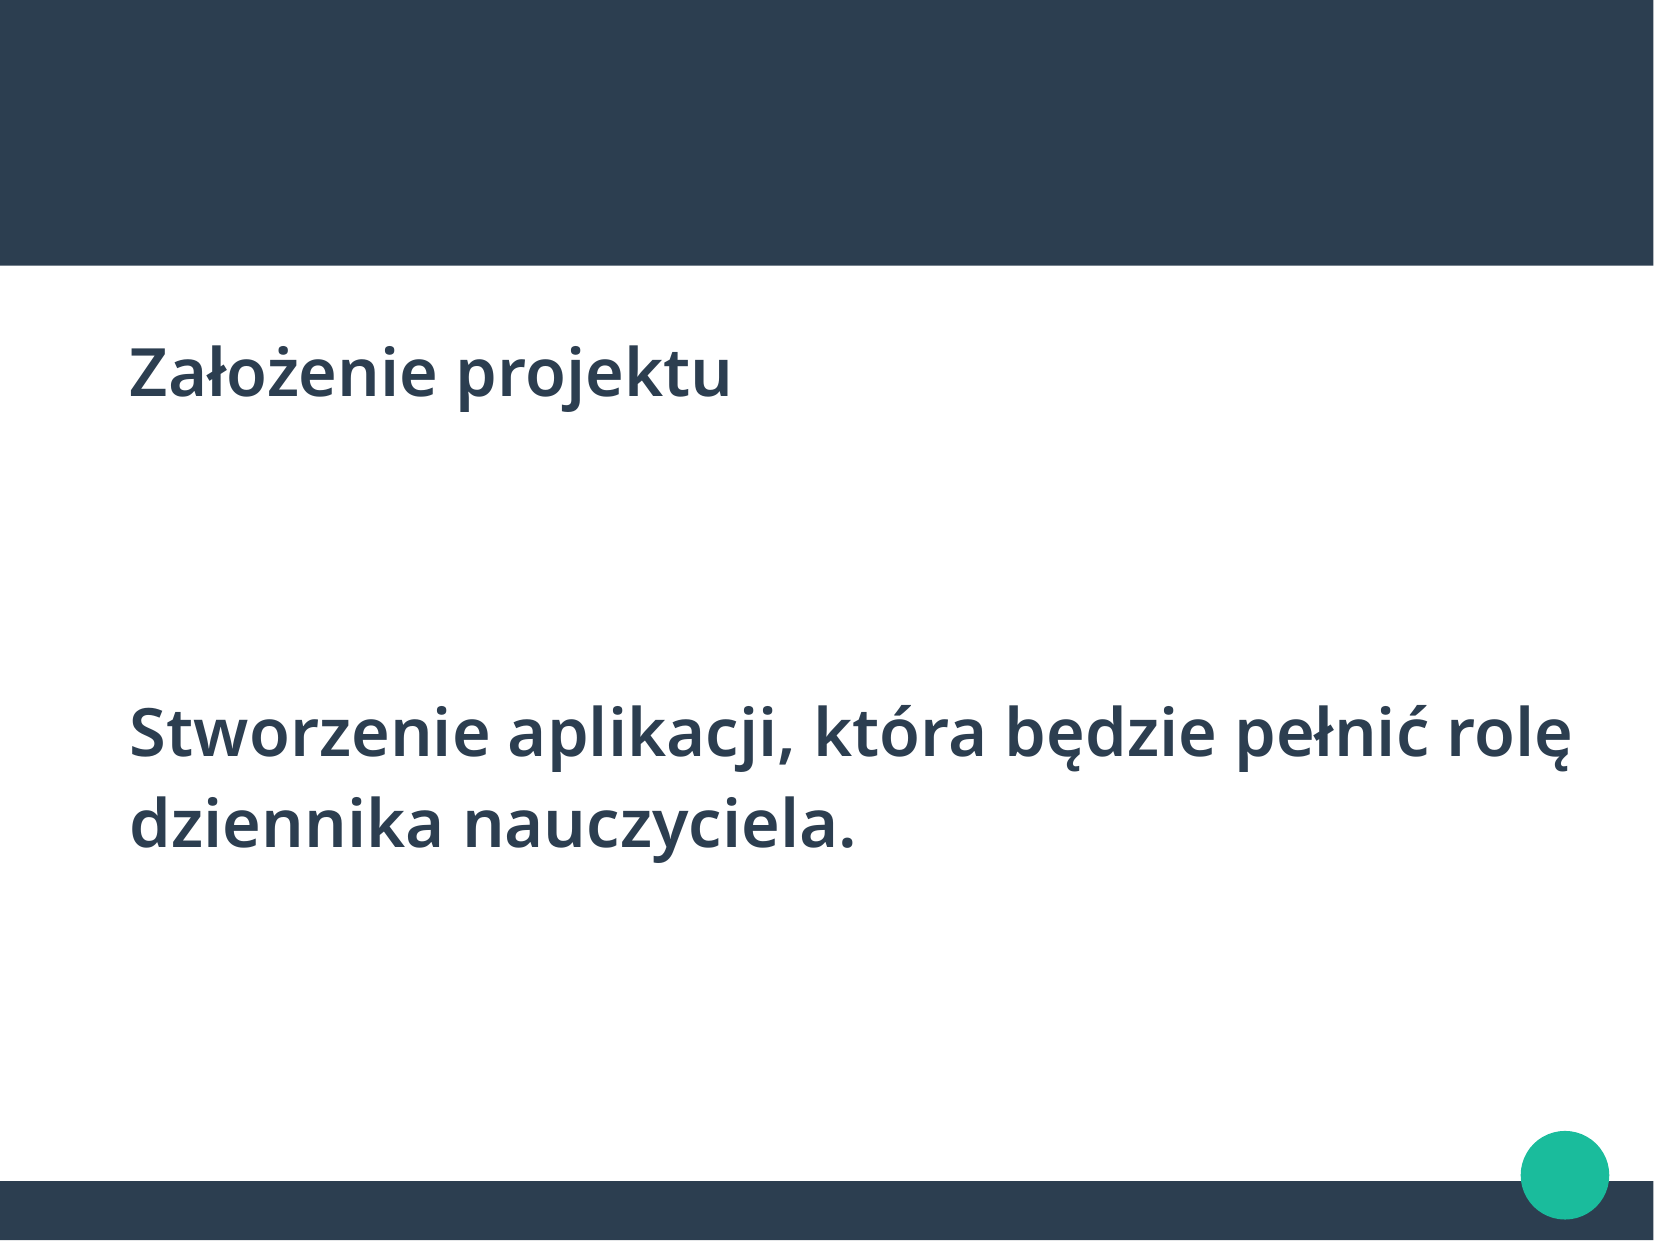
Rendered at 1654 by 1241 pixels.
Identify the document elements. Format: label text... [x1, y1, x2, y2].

list Założenie projektu Stworzenie aplikacji, która będzie pełnić rolę dziennika nauczyciela. [59, 324, 1595, 1152]
